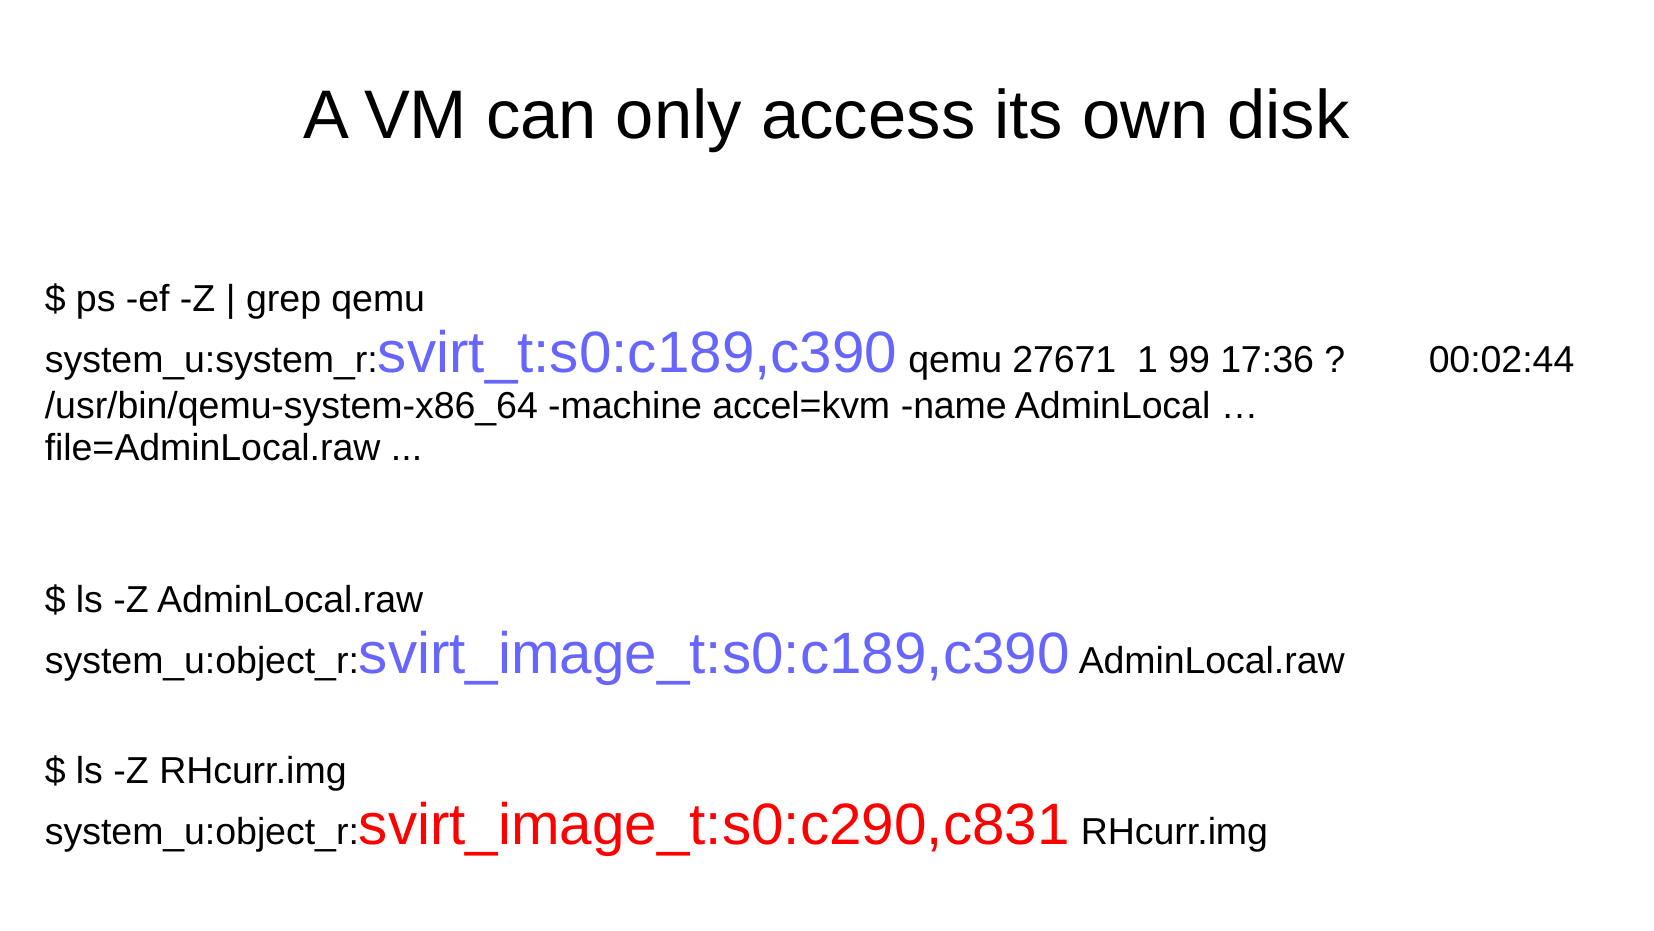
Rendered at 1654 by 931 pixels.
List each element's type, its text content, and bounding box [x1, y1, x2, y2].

text_box $ ps -ef -Z | grep qemu system_u:system_r:svirt_t:s0:c189,c390 qemu 27671 1 99 17:36 ? 00:02:44 /usr/bin/qemu-system-x86_64 -machine accel=kvm -name AdminLocal … file=AdminLocal.raw ... [29, 269, 1652, 476]
title A VM can only access its own disk [82, 36, 1571, 193]
text_box $ ls -Z AdminLocal.raw system_u:object_r:svirt_image_t:s0:c189,c390 AdminLocal.raw [29, 571, 1620, 709]
text_box $ ls -Z RHcurr.img system_u:object_r:svirt_image_t:s0:c290,c831 RHcurr.img [29, 742, 1605, 865]
